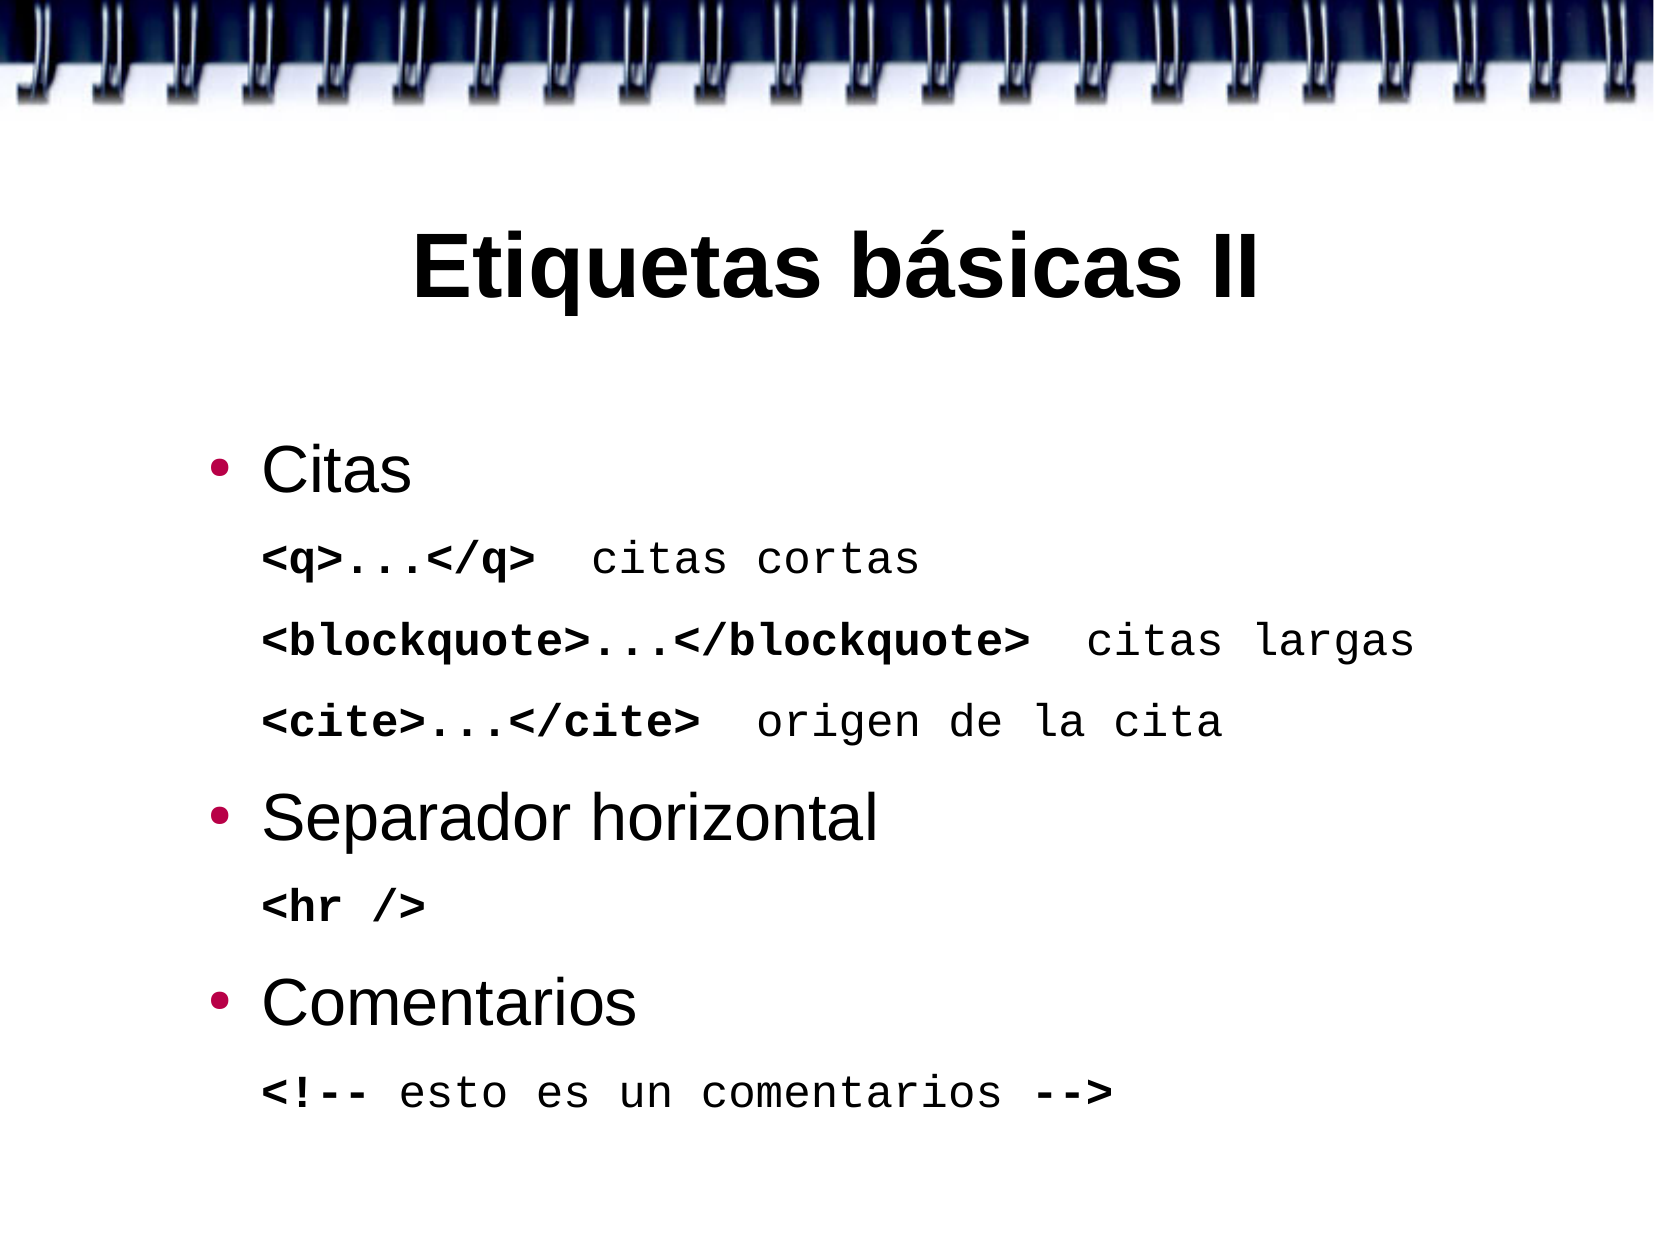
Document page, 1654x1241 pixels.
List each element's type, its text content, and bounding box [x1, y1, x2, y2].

list Citas <q>...</q> citas cortas <blockquote>...</blockquote> citas largas <cite>...</cite> origen de la cita Separador horizontal <hr /> Comentarios <!-- esto es un comentarios --> [190, 431, 1472, 1122]
title Etiquetas básicas II [139, 169, 1535, 362]
picture [0, 0, 1654, 121]
